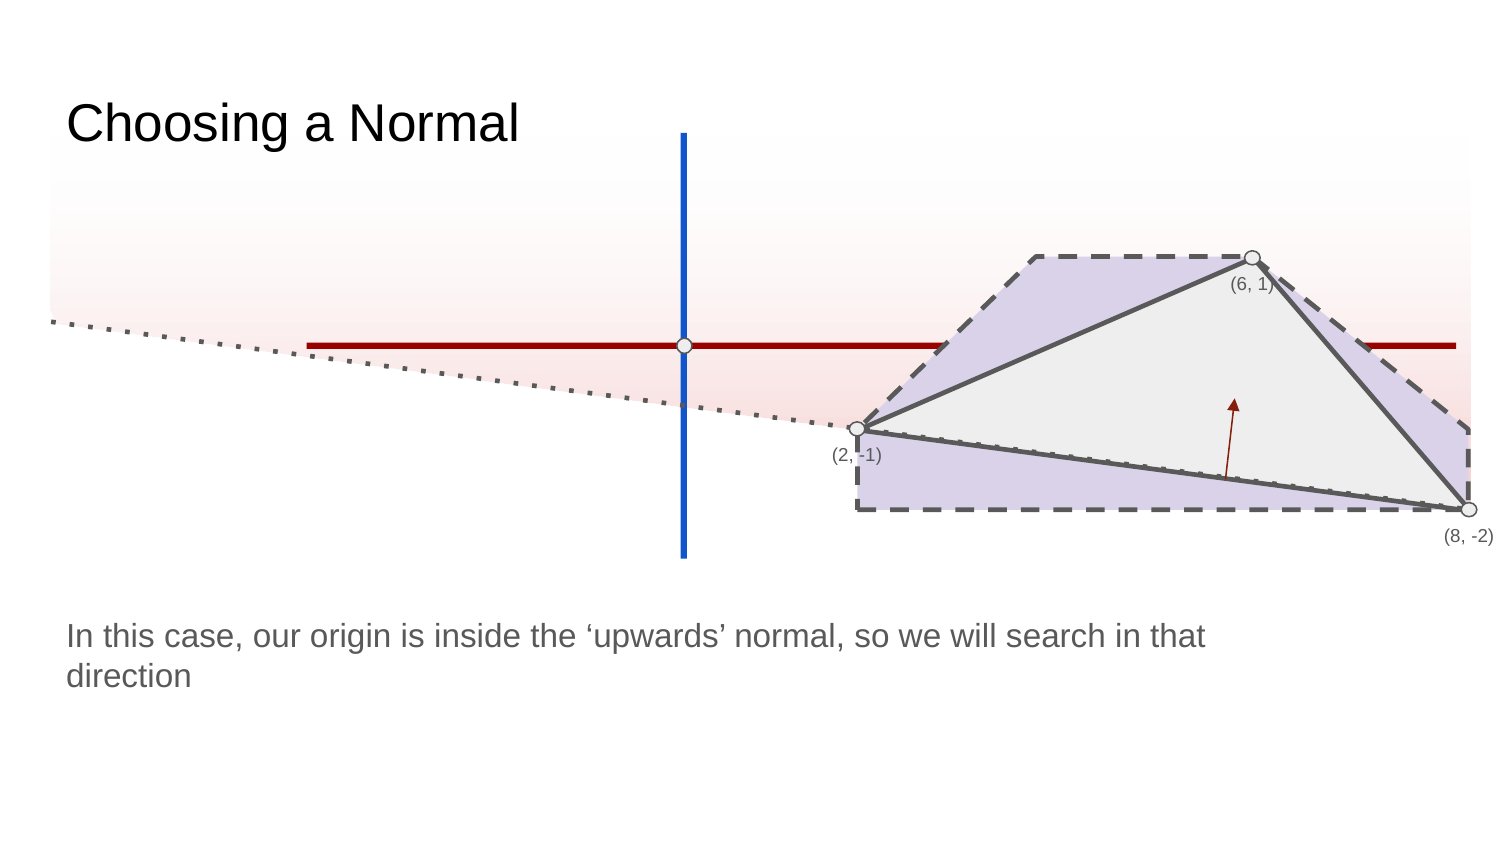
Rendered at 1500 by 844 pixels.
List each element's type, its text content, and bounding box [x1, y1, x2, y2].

text_box [50, 119, 1477, 517]
text_box (8, -2) [1418, 515, 1500, 554]
title Choosing a Normal [51, 72, 1449, 167]
text_box In this case, our origin is inside the ‘upwards’ normal, so we will search in that direction [51, 599, 1264, 710]
text_box (6, 1) [1201, 264, 1303, 303]
text_box (2, -1) [806, 435, 908, 474]
